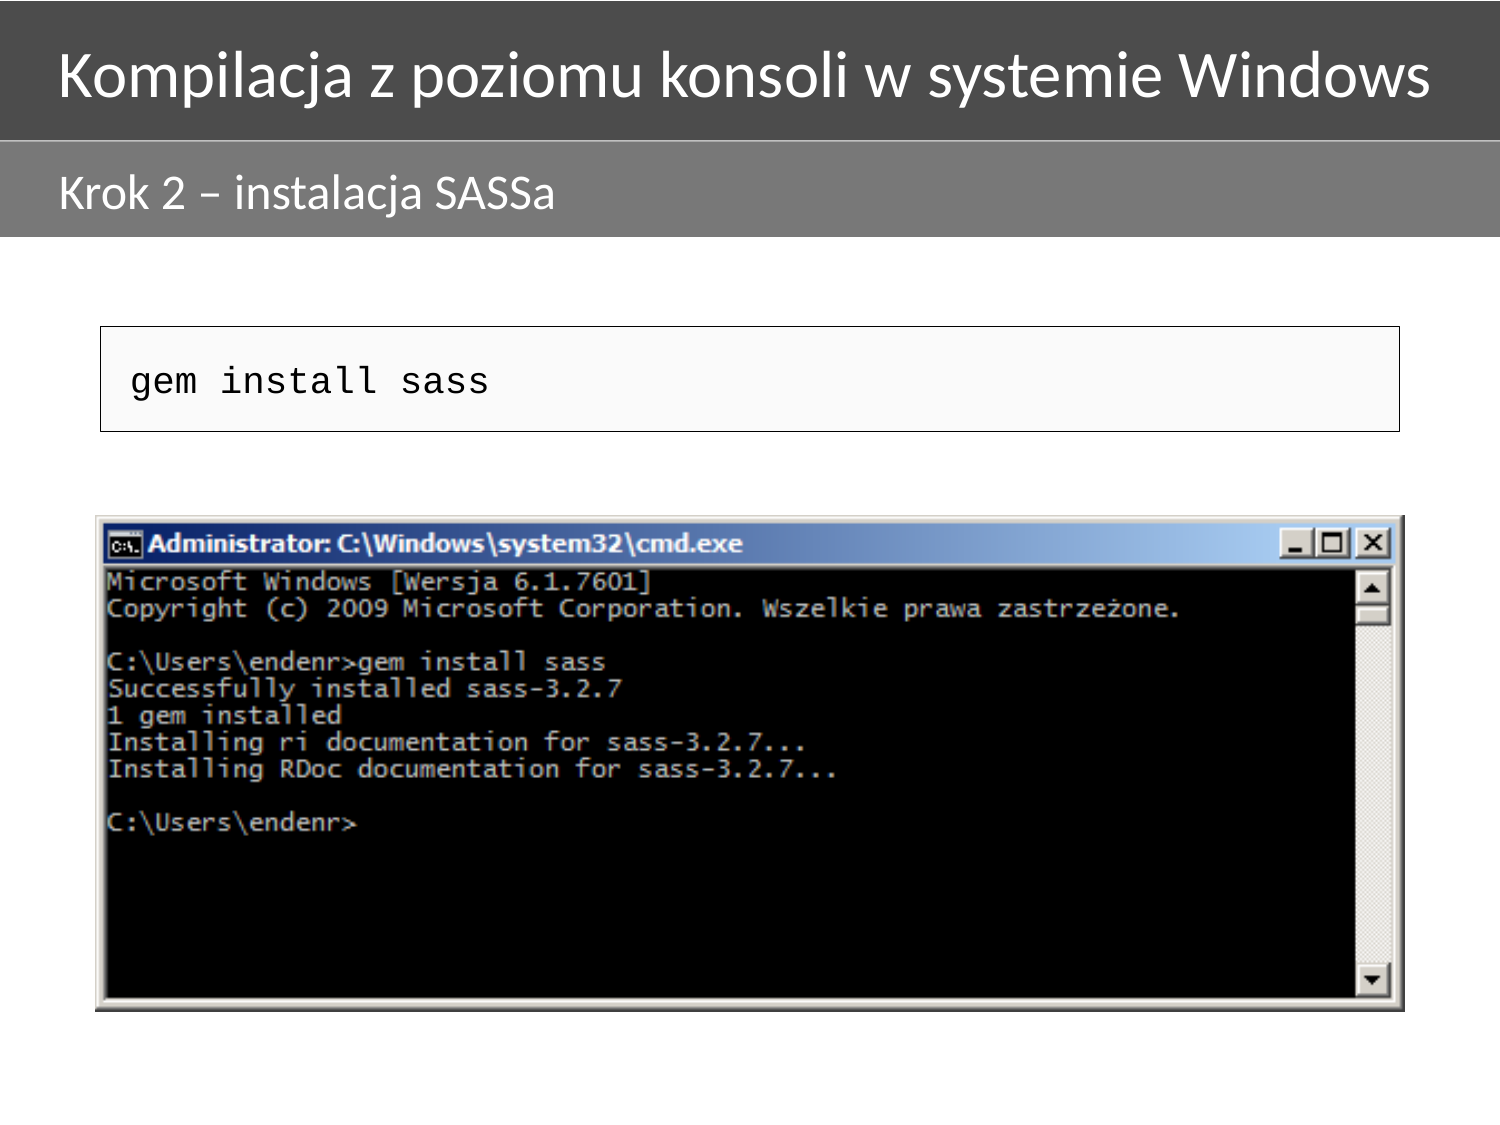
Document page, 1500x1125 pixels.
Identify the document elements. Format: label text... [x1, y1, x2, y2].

text_box Kompilacja z poziomu konsoli w systemie Windows [0, 1, 1500, 140]
picture [95, 515, 1405, 1012]
text_box Krok 2 – instalacja SASSa [0, 141, 1500, 237]
text_box gem install sass [100, 326, 1400, 432]
